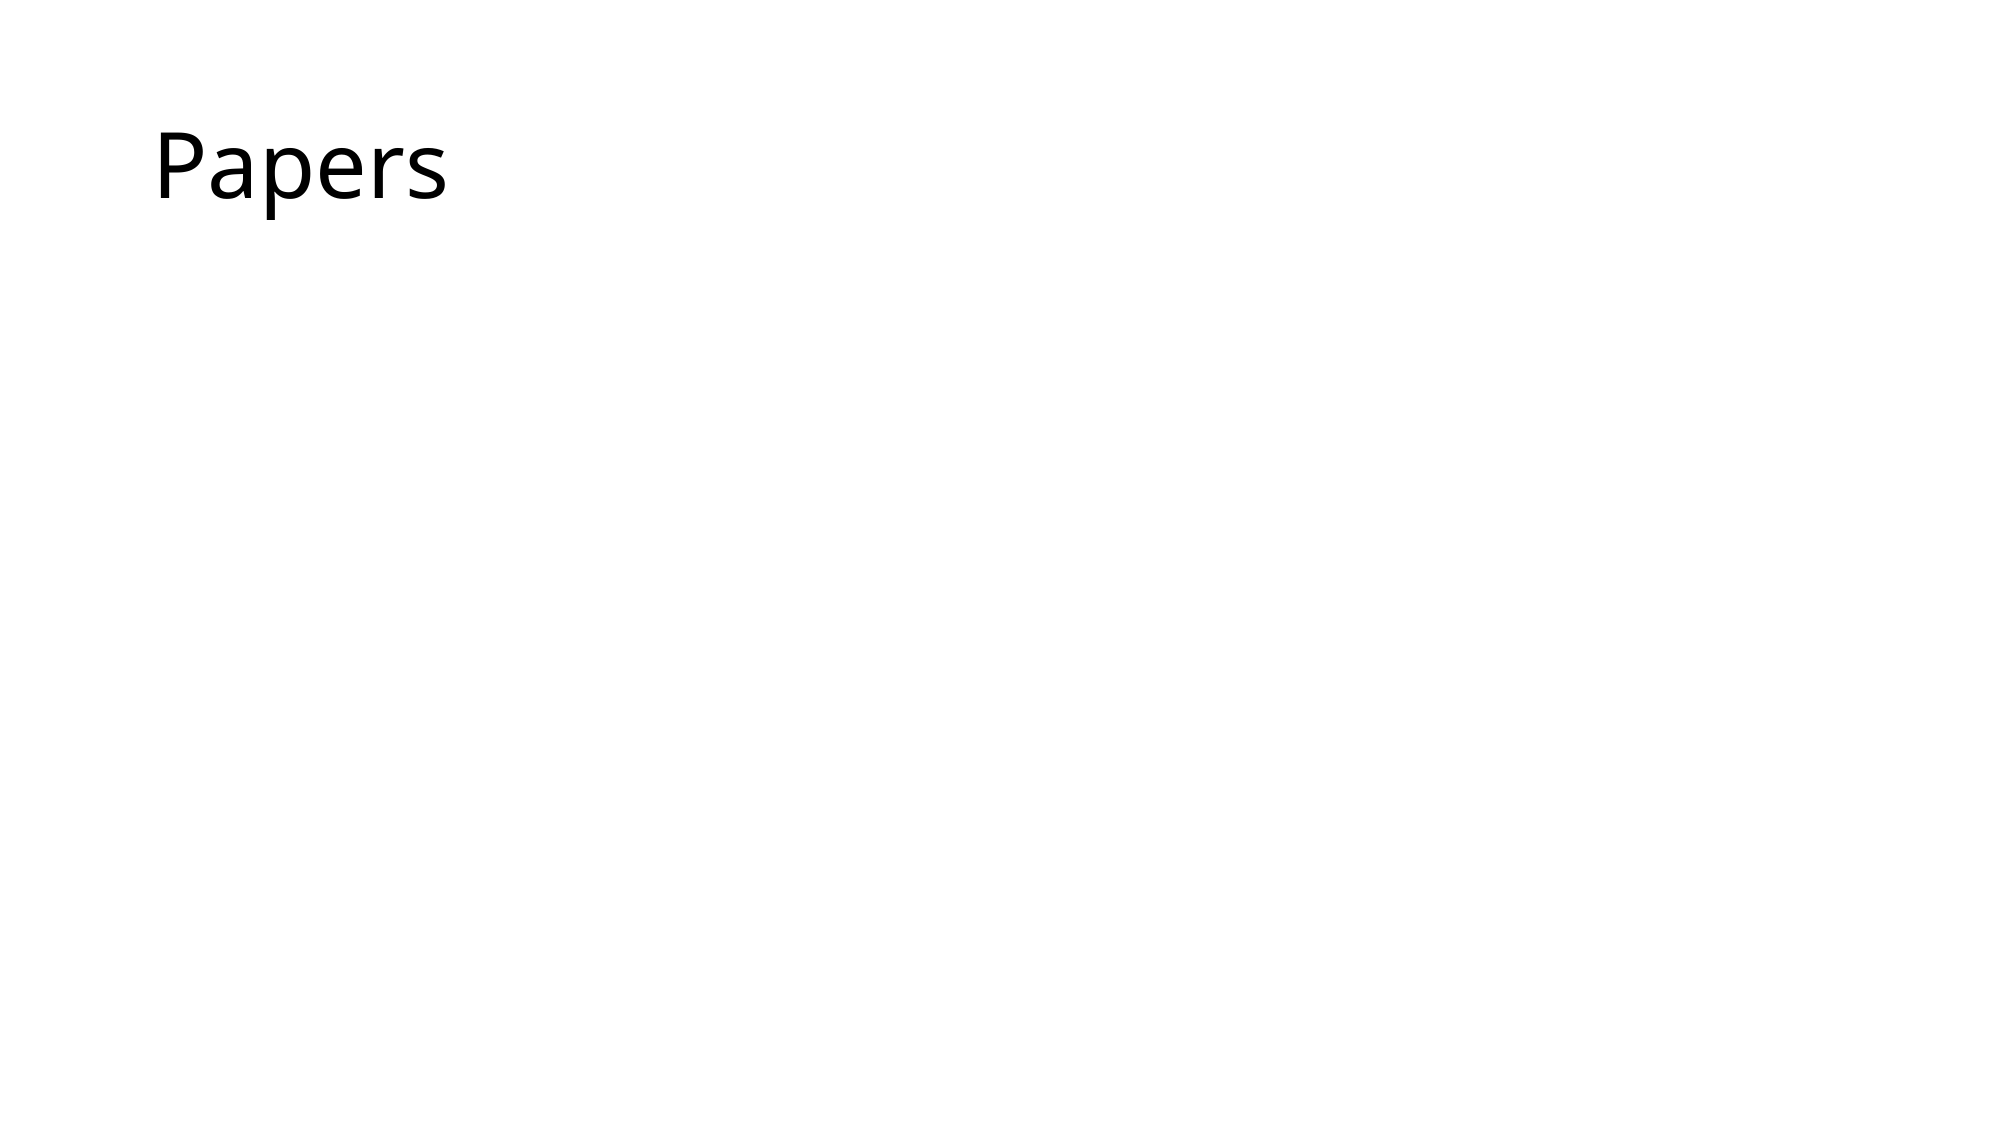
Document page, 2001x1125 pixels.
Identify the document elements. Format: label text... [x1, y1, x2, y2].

title Papers [137, 59, 1863, 278]
